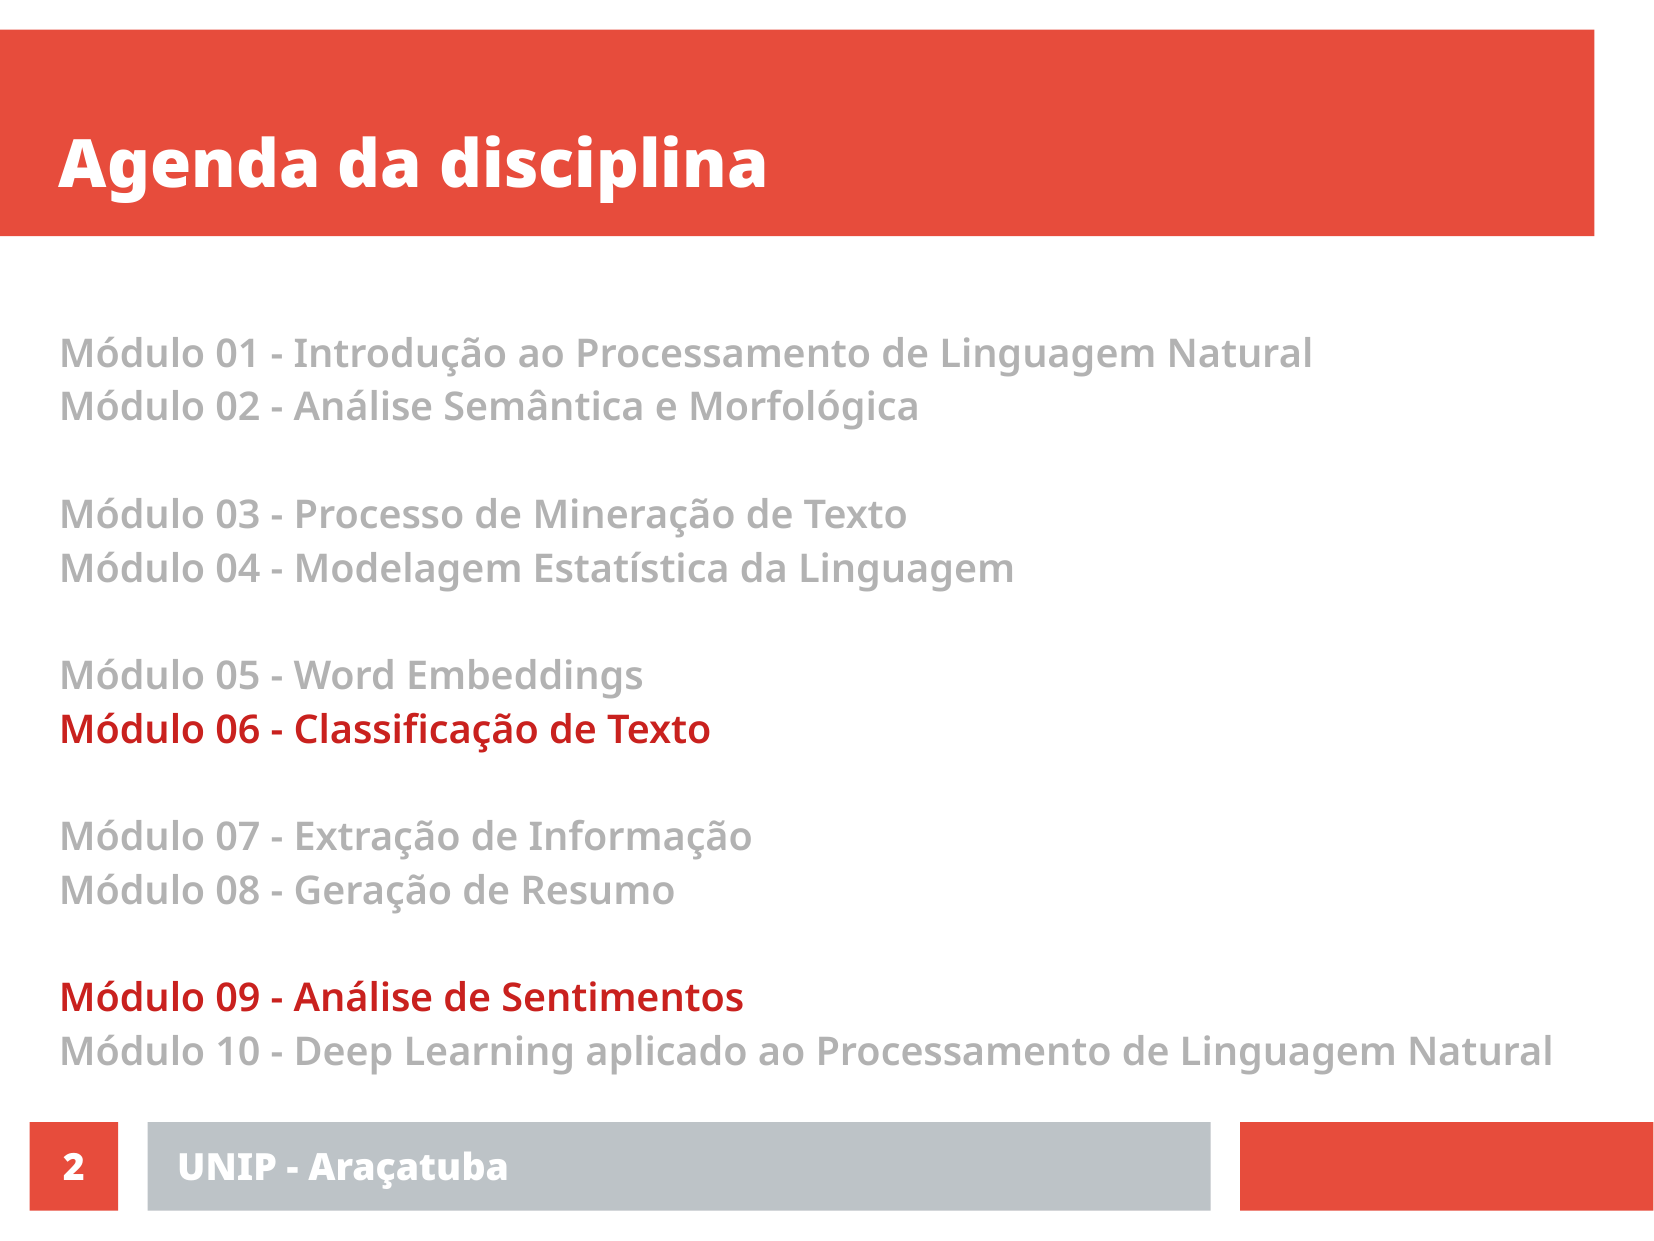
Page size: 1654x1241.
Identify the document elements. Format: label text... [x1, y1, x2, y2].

list Módulo 01 - Introdução ao Processamento de Linguagem Natural Módulo 02 - Análise Semântica e Morfológica Módulo 03 - Processo de Mineração de Texto Módulo 04 - Modelagem Estatística da Linguagem Módulo 05 - Word Embeddings Módulo 06 - Classificação de Texto Módulo 07 - Extração de Informação Módulo 08 - Geração de Resumo Módulo 09 - Análise de Sentimentos Módulo 10 - Deep Learning aplicado ao Processamento de Linguagem Natural [59, 324, 1565, 1093]
title Agenda da disciplina [59, 59, 1595, 207]
